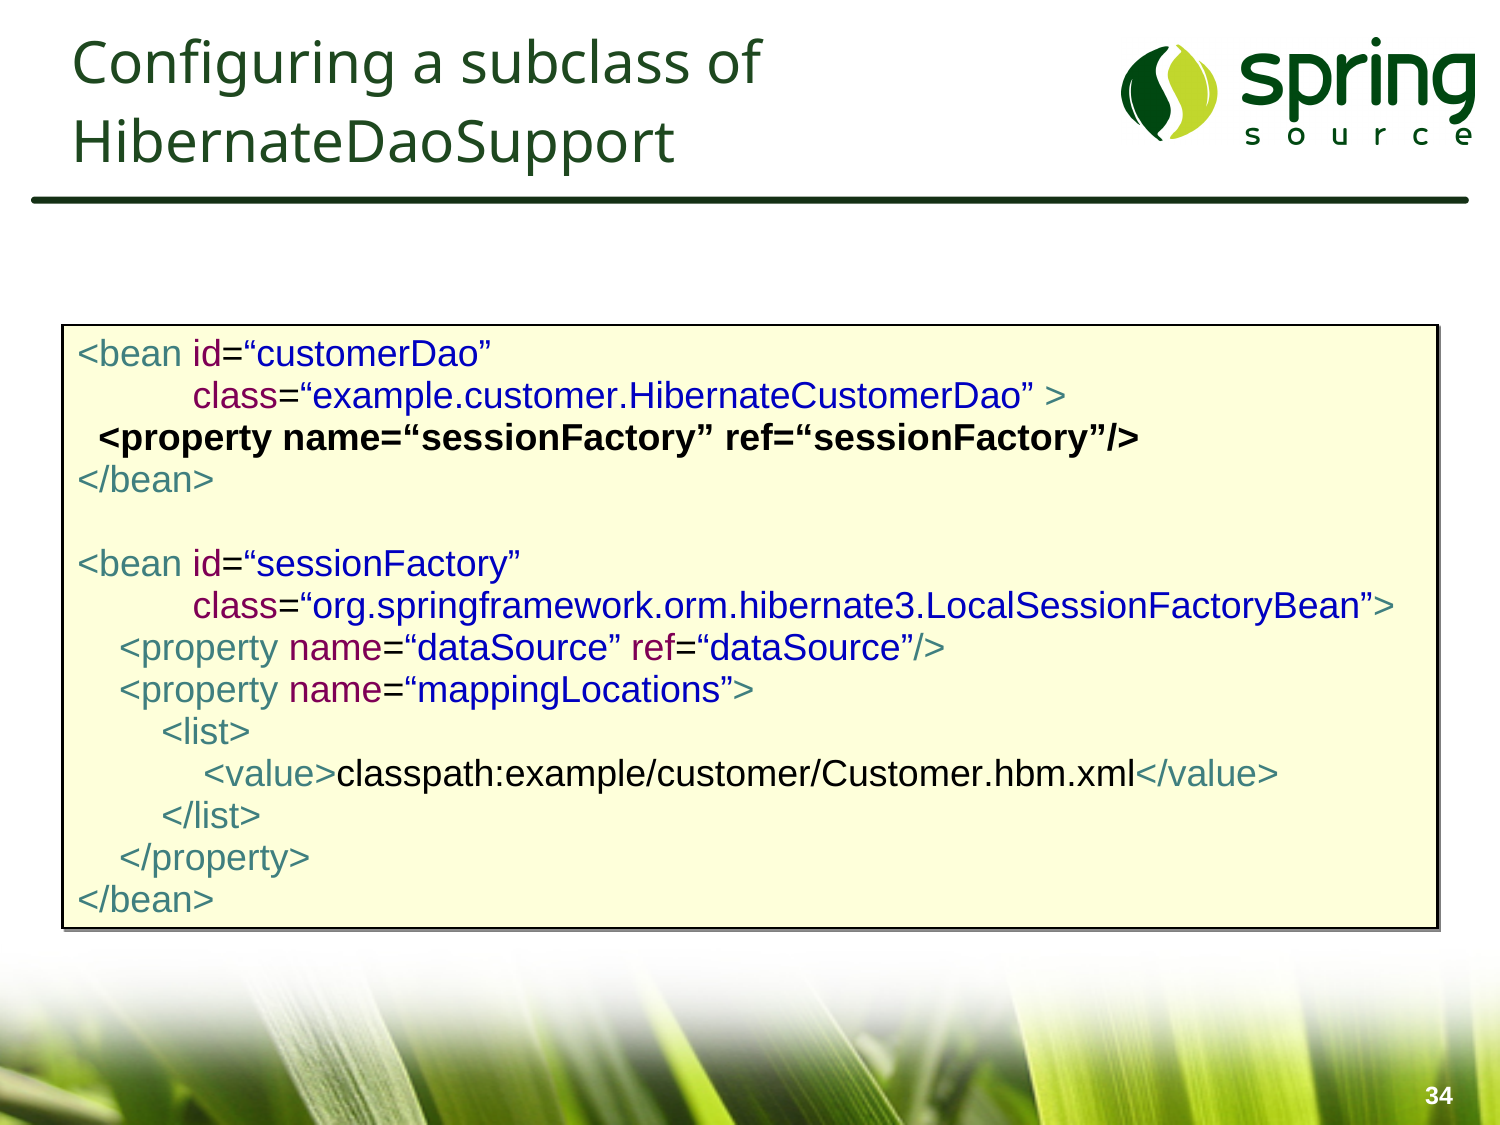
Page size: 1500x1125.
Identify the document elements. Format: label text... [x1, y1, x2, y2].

title Configuring a subclass of HibernateDaoSupport [56, 13, 1089, 176]
picture [0, 944, 1500, 1125]
picture [1121, 37, 1475, 145]
text_box <bean id=“customerDao” class=“example.customer.HibernateCustomerDao” > <property name=“sessionFactory” ref=“sessionFactory”/> </bean> <bean id=“sessionFactory” class=“org.springframework.orm.hibernate3.LocalSessionFactoryBean”> <property name=“dataSource” ref=“dataSource”/> <property name=“mappingLocations”> <list> <value>classpath:example/customer/Customer.hbm.xml</value> </list> </property> </bean> [62, 324, 1438, 929]
